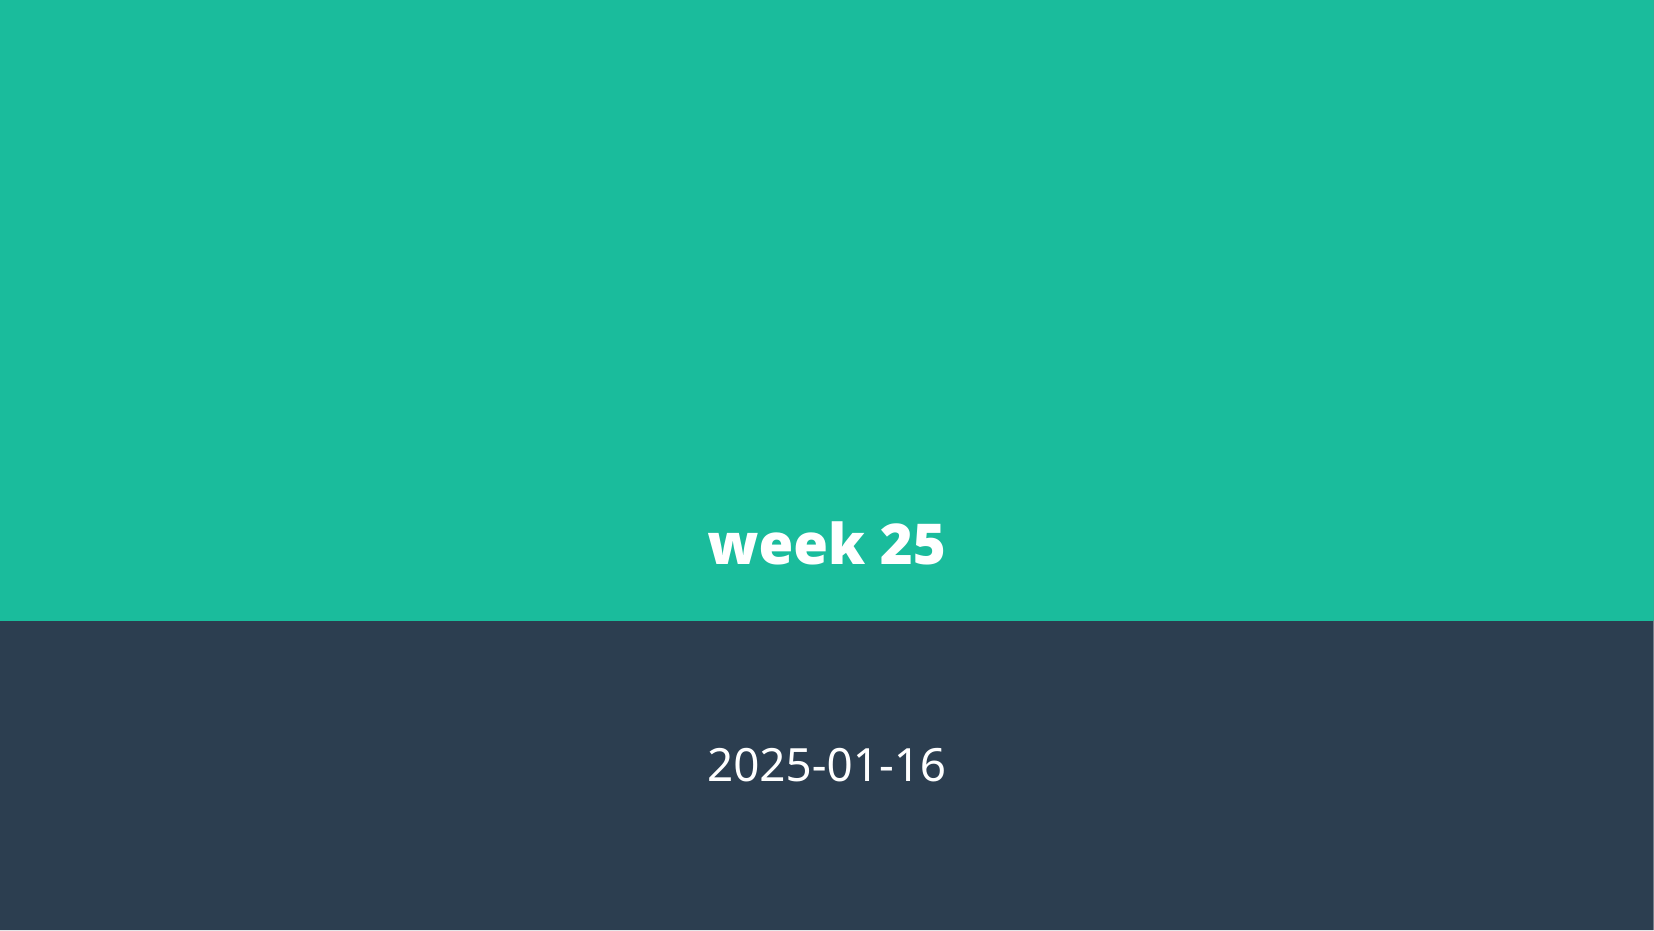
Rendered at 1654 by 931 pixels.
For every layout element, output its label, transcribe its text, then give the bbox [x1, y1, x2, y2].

subtitle 2025-01-16 [59, 642, 1595, 886]
title week 25 [59, 465, 1595, 583]
